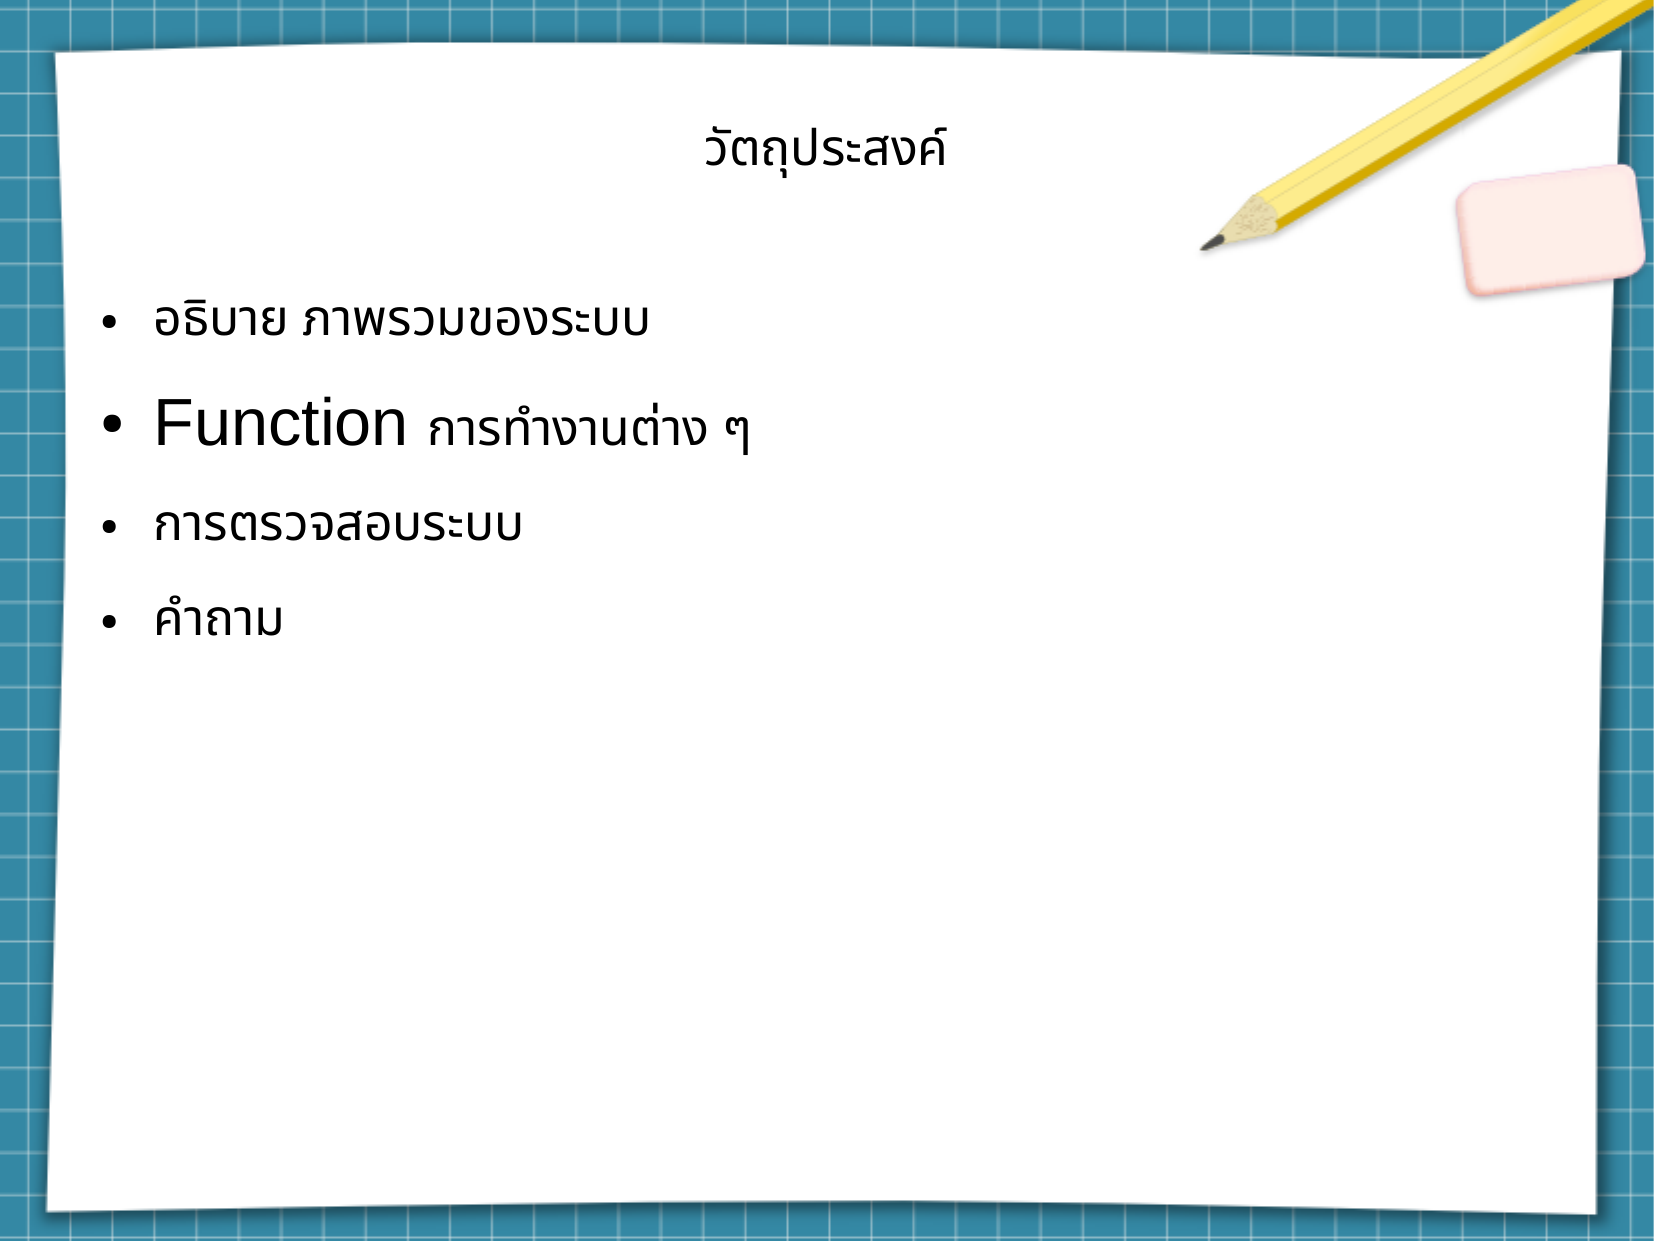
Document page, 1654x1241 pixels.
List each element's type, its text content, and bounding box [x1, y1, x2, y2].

picture [0, 0, 1654, 1241]
title วัตถุประสงค์ [82, 49, 1571, 257]
list อธิบาย ภาพรวมของระบบ Function การทำงานต่าง ๆ การตรวจสอบระบบ คำถาม [82, 290, 1571, 1010]
